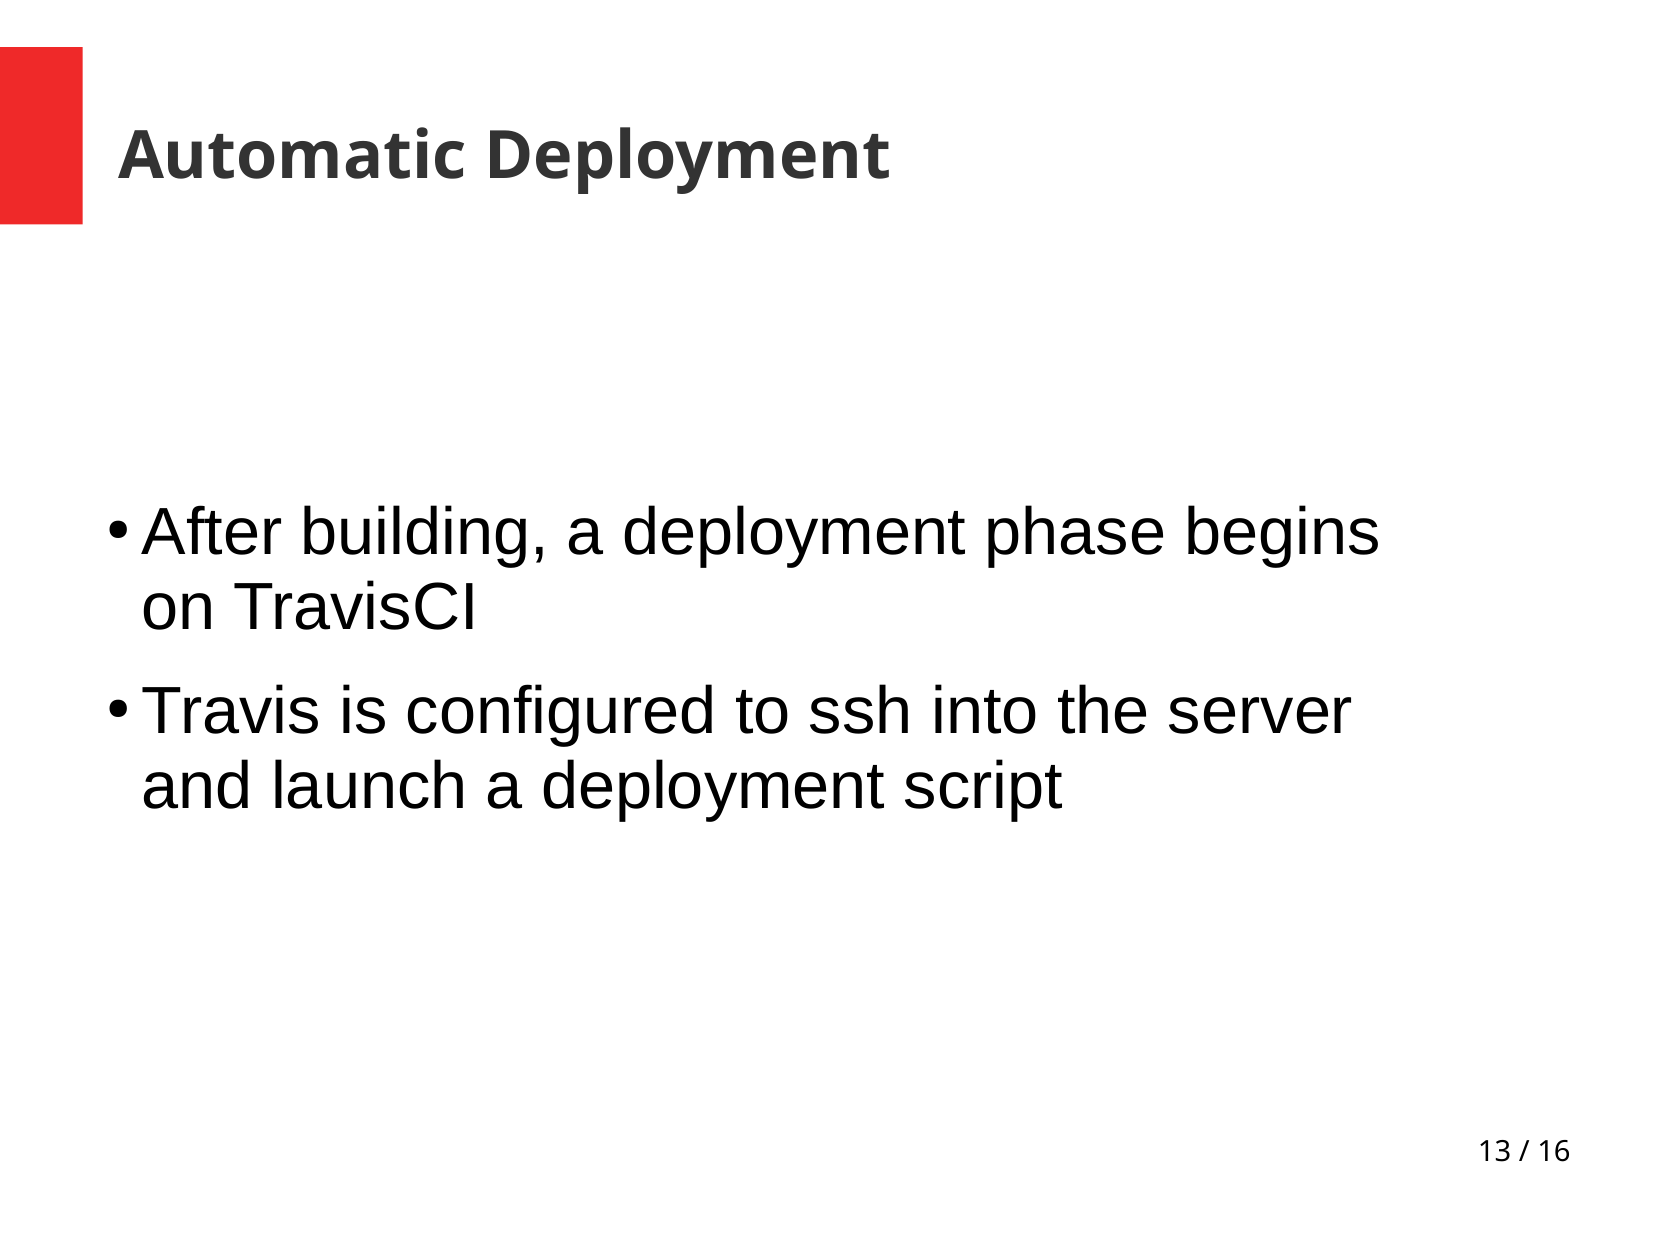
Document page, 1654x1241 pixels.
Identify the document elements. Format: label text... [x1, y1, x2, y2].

text_box After building, a deployment phase begins on TravisCI Travis is configured to ssh into the server and launch a deployment script [106, 289, 1453, 1028]
title Automatic Deployment [118, 49, 1571, 257]
